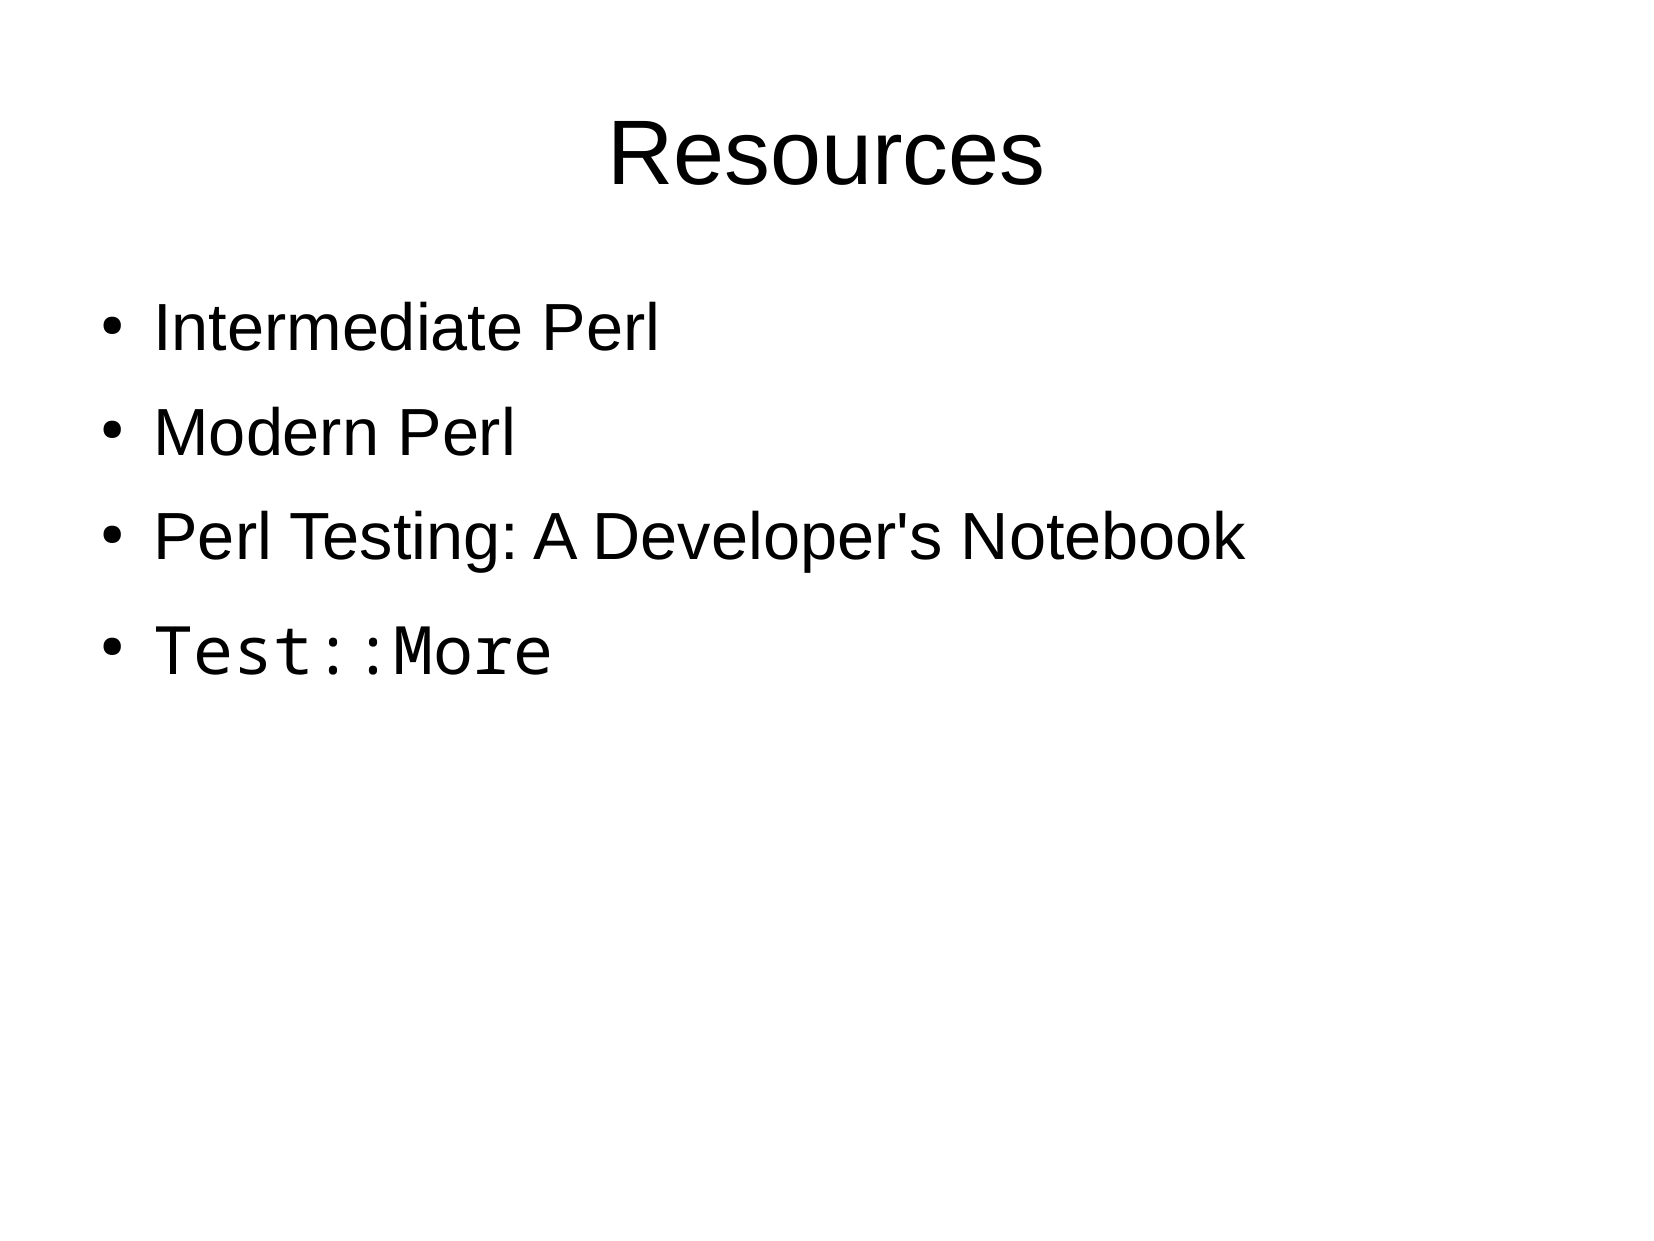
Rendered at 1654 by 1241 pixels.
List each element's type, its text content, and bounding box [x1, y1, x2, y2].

title Resources [82, 49, 1571, 257]
list Intermediate Perl Modern Perl Perl Testing: A Developer's Notebook Test::More [82, 290, 1571, 1010]
